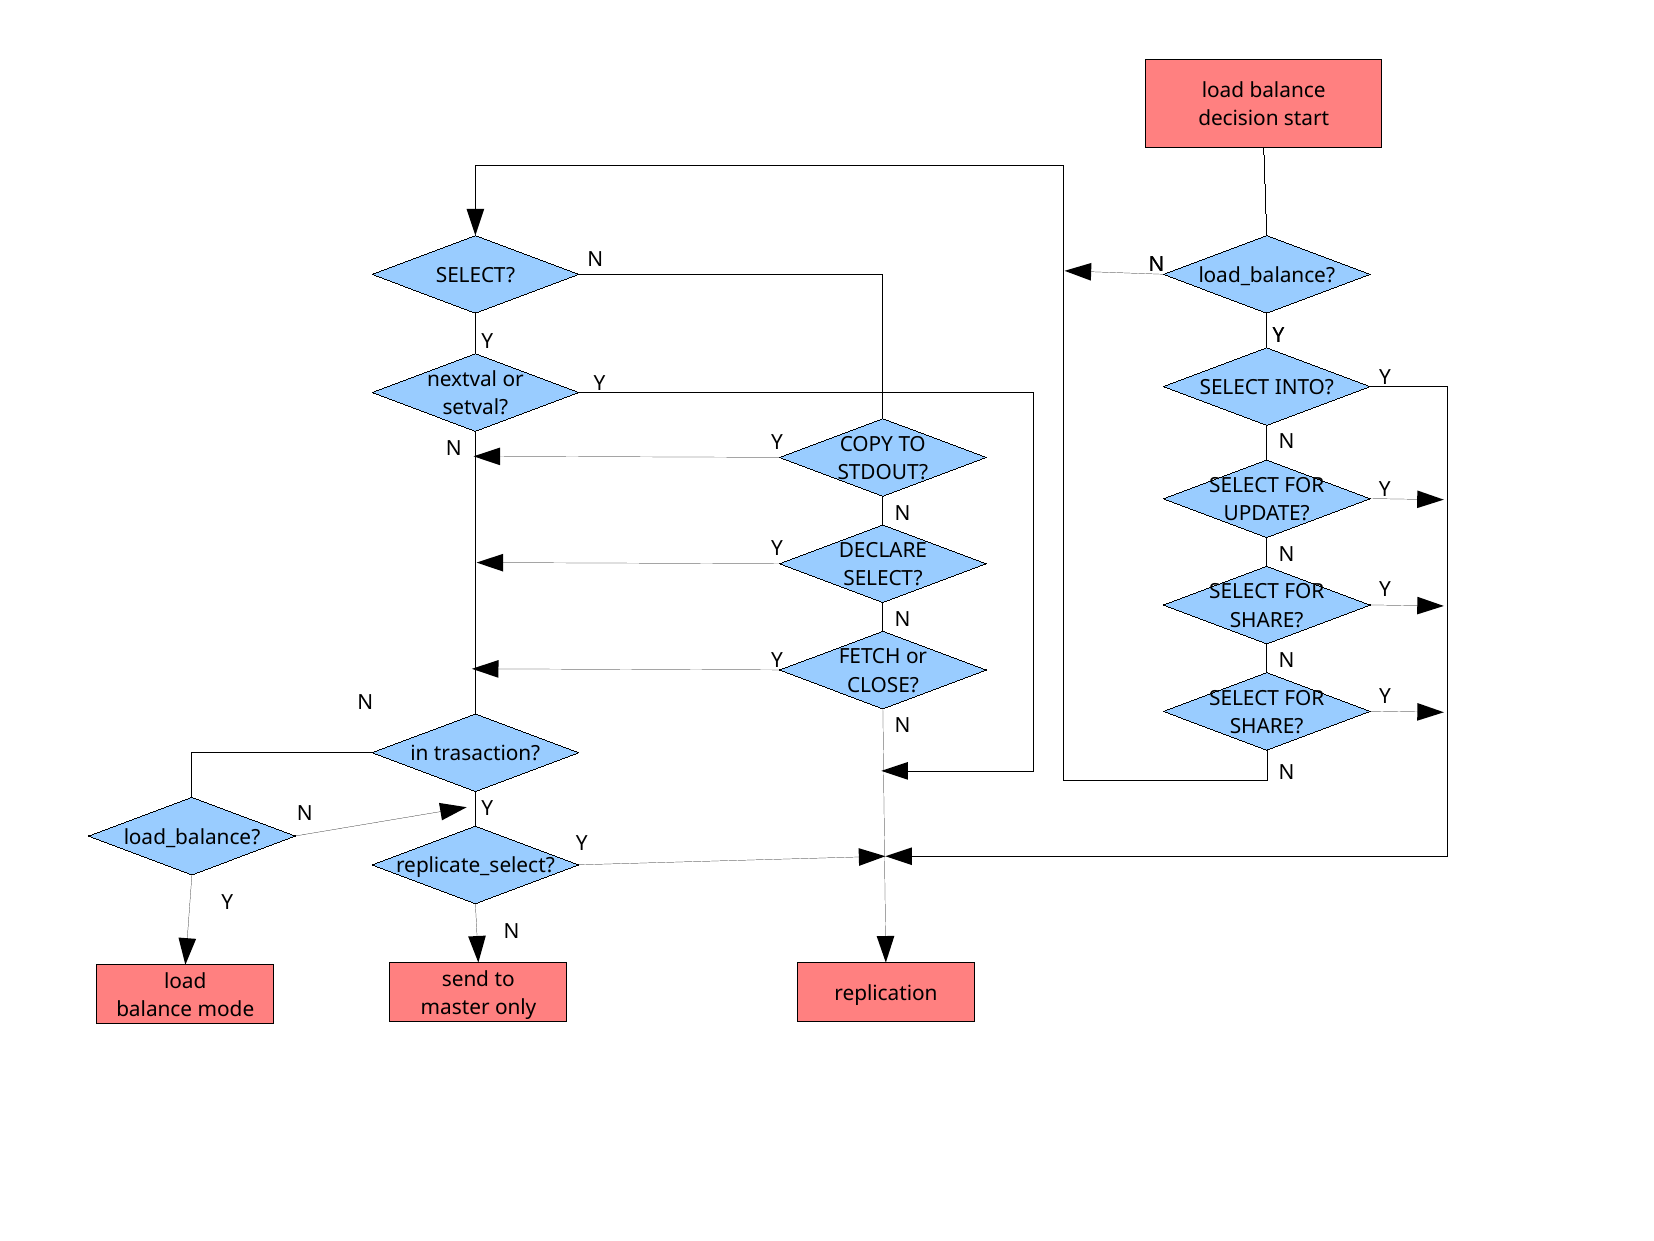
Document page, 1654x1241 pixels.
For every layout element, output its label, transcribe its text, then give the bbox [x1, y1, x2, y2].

text_box SELECT? [372, 235, 579, 313]
text_box load balance mode [96, 964, 274, 1024]
text_box Y [756, 419, 798, 456]
text_box Y [1364, 567, 1406, 603]
text_box SELECT FOR UPDATE? [1163, 460, 1364, 537]
text_box N [879, 596, 923, 633]
text_box Y [756, 638, 798, 674]
text_box Y [561, 820, 603, 857]
text_box Y [756, 526, 798, 562]
text_box nextval or setval? [372, 355, 578, 432]
text_box N [1263, 750, 1307, 786]
text_box Y [1364, 354, 1406, 391]
text_box load_balance? [1173, 235, 1371, 313]
text_box N [488, 909, 532, 945]
text_box Y [206, 879, 249, 916]
text_box load balance decision start [1145, 59, 1382, 148]
text_box N [1133, 242, 1177, 278]
text_box load_balance? [88, 797, 295, 875]
text_box SELECT FOR SHARE? [1163, 567, 1370, 643]
text_box Y [1364, 466, 1406, 503]
text_box FETCH or CLOSE? [790, 632, 987, 708]
text_box Y [466, 319, 509, 355]
text_box Y [1364, 673, 1407, 710]
text_box N [282, 791, 325, 827]
text_box N [1263, 419, 1307, 455]
text_box N [431, 425, 474, 462]
text_box Y [1257, 313, 1300, 349]
text_box Y [578, 360, 621, 397]
text_box Y [466, 785, 509, 822]
text_box N [879, 490, 923, 527]
text_box SELECT FOR SHARE? [1163, 673, 1370, 750]
text_box DECLARE SELECT? [780, 526, 987, 601]
text_box N [879, 703, 923, 739]
text_box replication [797, 962, 975, 1022]
text_box replicate_select? [372, 826, 579, 904]
text_box send to master only [389, 962, 567, 1022]
text_box N [1263, 637, 1307, 674]
text_box N [1263, 531, 1307, 568]
text_box N [342, 679, 386, 716]
text_box in trasaction? [373, 714, 579, 788]
text_box N [572, 236, 616, 273]
text_box SELECT INTO? [1163, 349, 1364, 424]
text_box COPY TO STDOUT? [780, 418, 987, 495]
